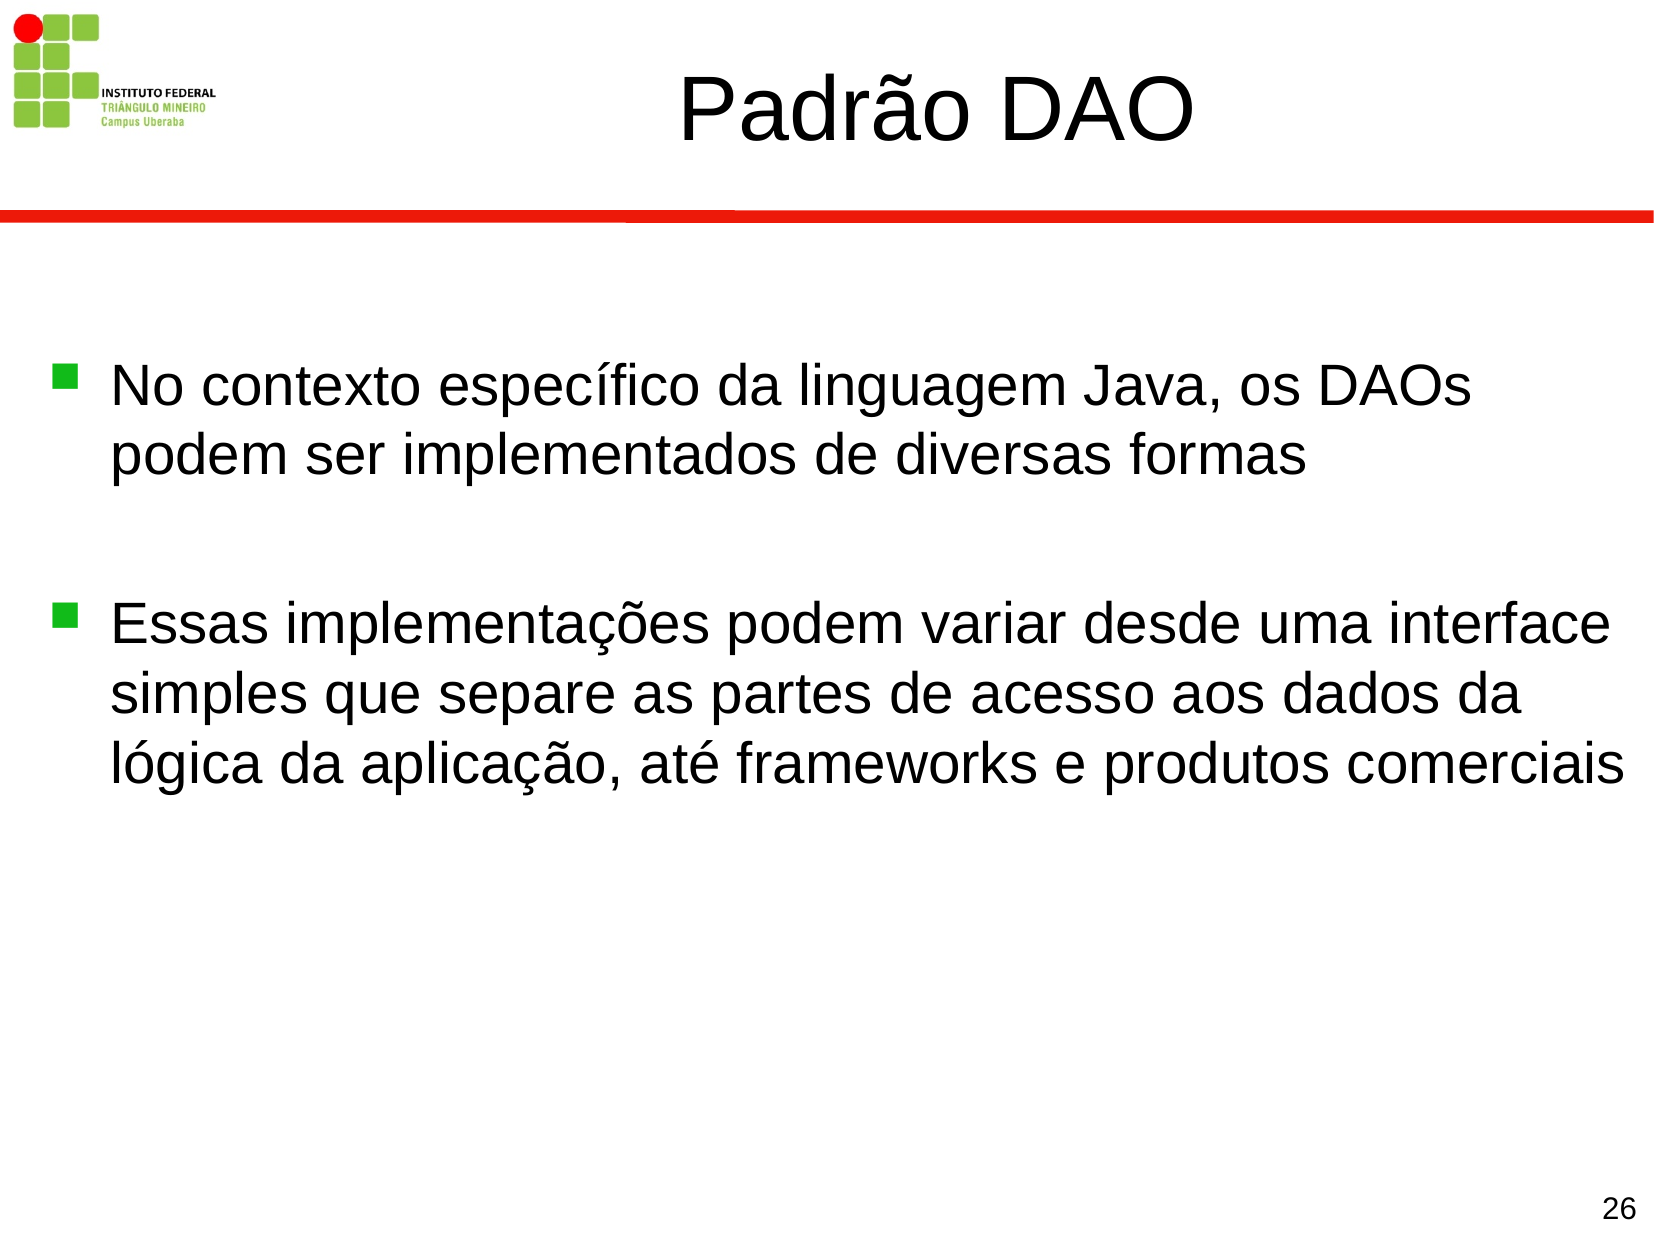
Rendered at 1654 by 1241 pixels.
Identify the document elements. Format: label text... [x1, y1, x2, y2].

picture [0, 2, 228, 139]
text_box No contexto específico da linguagem Java, os DAOs podem ser implementados de diversas formas Essas implementações podem variar desde uma interface simples que separe as partes de acesso aos dados da lógica da aplicação, até frameworks e produtos comerciais [32, 253, 1654, 1205]
text_box Padrão DAO [253, 0, 1622, 207]
text_box <number> [1185, 1179, 1654, 1220]
